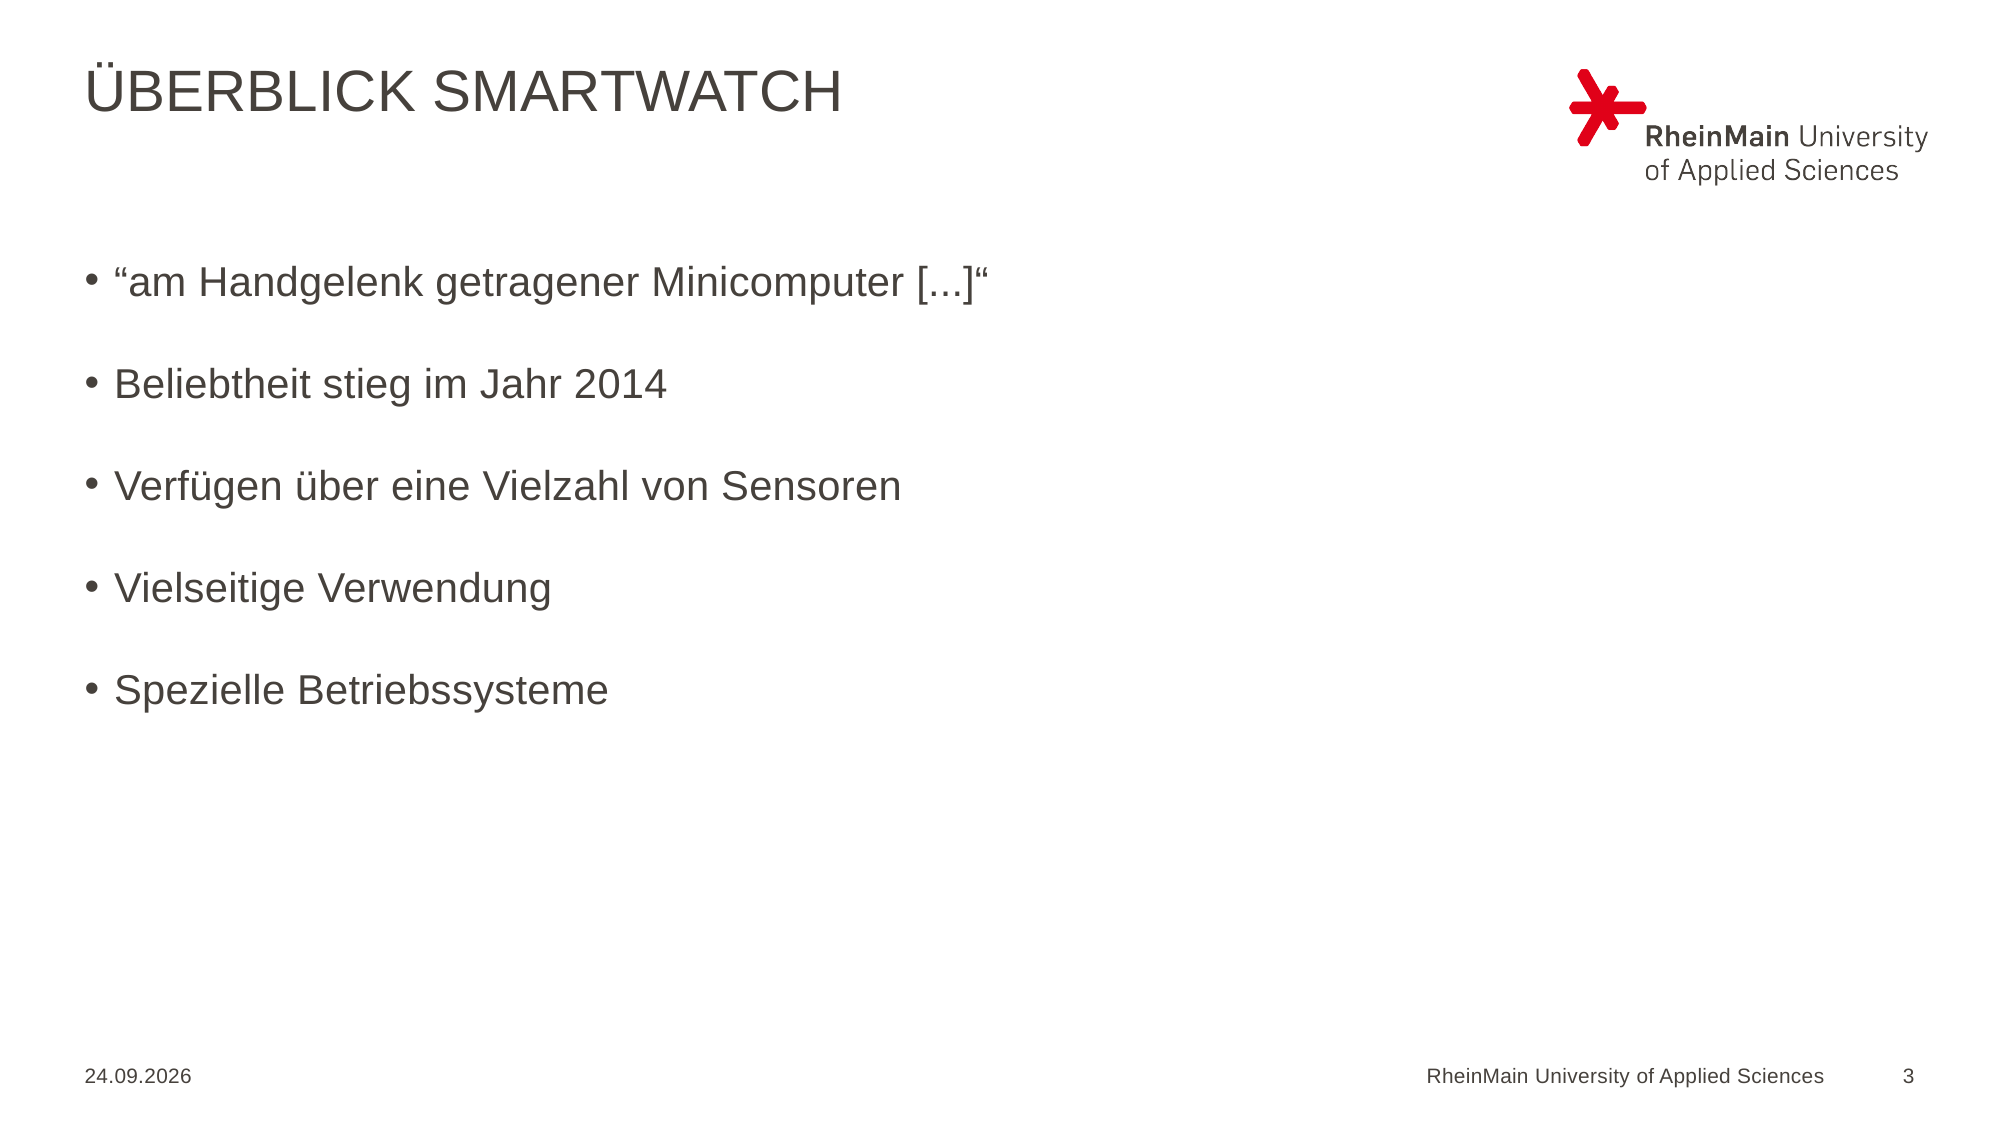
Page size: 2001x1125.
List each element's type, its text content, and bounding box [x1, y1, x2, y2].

picture [1537, 37, 1960, 212]
list “am Handgelenk getragener Minicomputer [...]“ Beliebtheit stieg im Jahr 2014 Verfügen über eine Vielzahl von Sensoren Vielseitige Verwendung Spezielle Betriebssysteme [84, 253, 1916, 1025]
footer RheinMain University of Applied Sciences [701, 1059, 1845, 1090]
title Überblick Smartwatch [84, 66, 1443, 124]
slide_number 25.01.2022 [84, 1059, 325, 1090]
slide_number <number> [1845, 1059, 1915, 1090]
